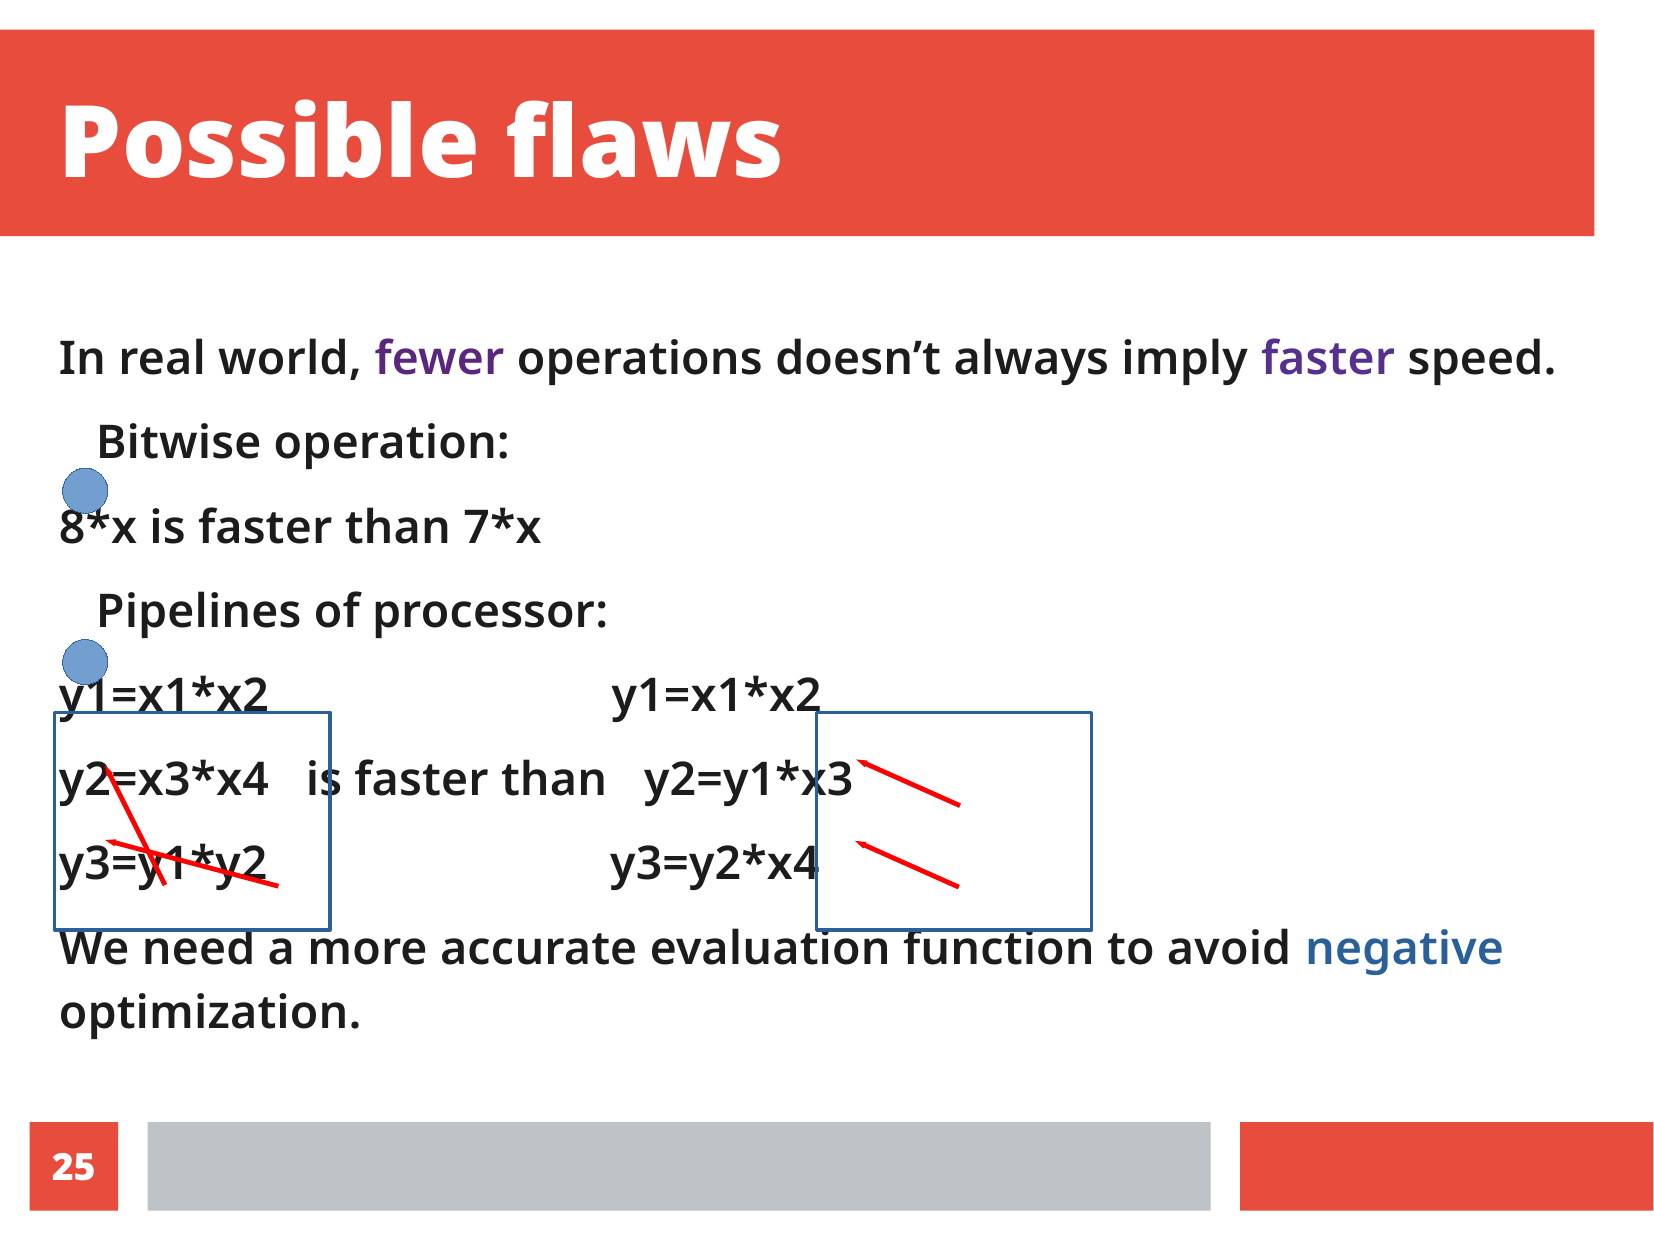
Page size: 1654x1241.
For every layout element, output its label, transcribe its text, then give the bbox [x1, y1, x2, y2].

text_box [54, 712, 331, 931]
text_box [62, 468, 108, 514]
text_box [62, 639, 108, 685]
text_box [816, 712, 1092, 931]
title Possible flaws [59, 59, 1595, 207]
list In real world, fewer operations doesn’t always imply faster speed. Bitwise operation: 8*x is faster than 7*x Pipelines of processor: y1=x1*x2 y1=x1*x2 y2=x3*x4 is faster than y2=y1*x3 y3=y1*y2 y3=y2*x4 We need a more accurate evaluation function to avoid negative optimization. [59, 324, 1565, 1093]
